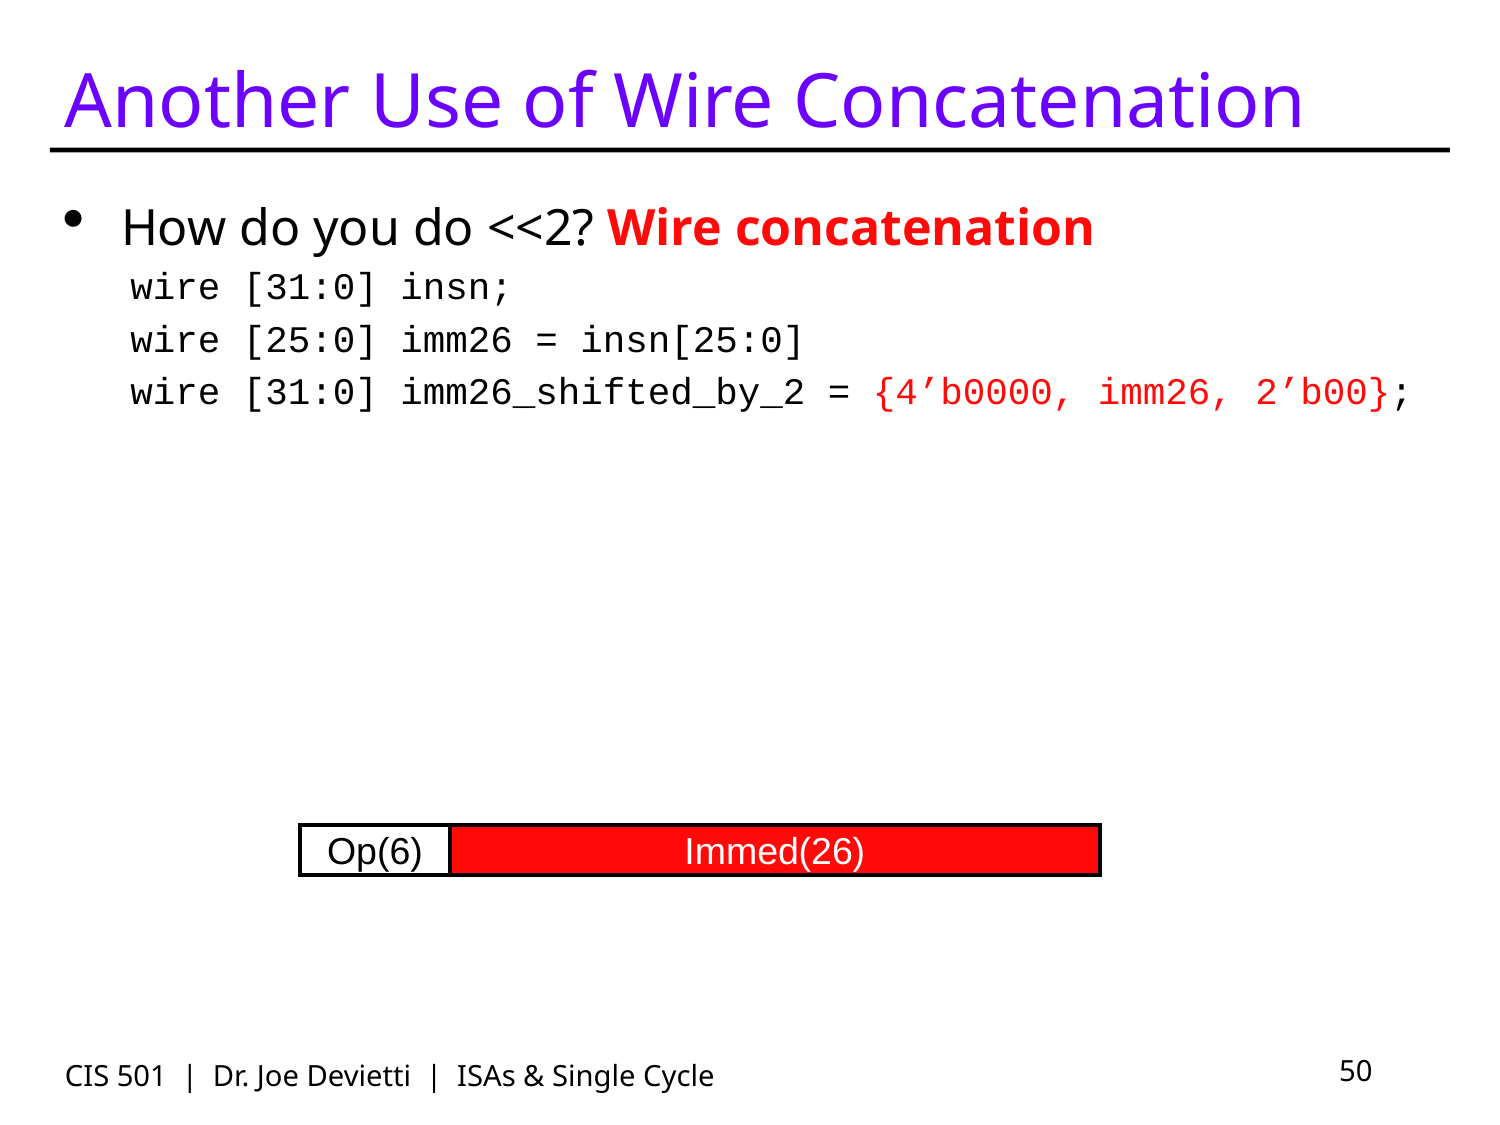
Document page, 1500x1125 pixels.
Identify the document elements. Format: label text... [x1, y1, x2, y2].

text_box Op(6) [300, 824, 449, 875]
text_box Another Use of Wire Concatenation [49, 37, 1375, 150]
text_box How do you do <<2? Wire concatenation wire [31:0] insn; wire [25:0] imm26 = insn[25:0] wire [31:0] imm26_shifted_by_2 = {4’b0000, imm26, 2’b00}; [49, 187, 1450, 1025]
text_box Immed(26) [449, 824, 1100, 875]
text_box <number> [1074, 1049, 1388, 1100]
text_box CIS 501 | Dr. Joe Devietti | ISAs & Single Cycle [49, 1049, 988, 1100]
